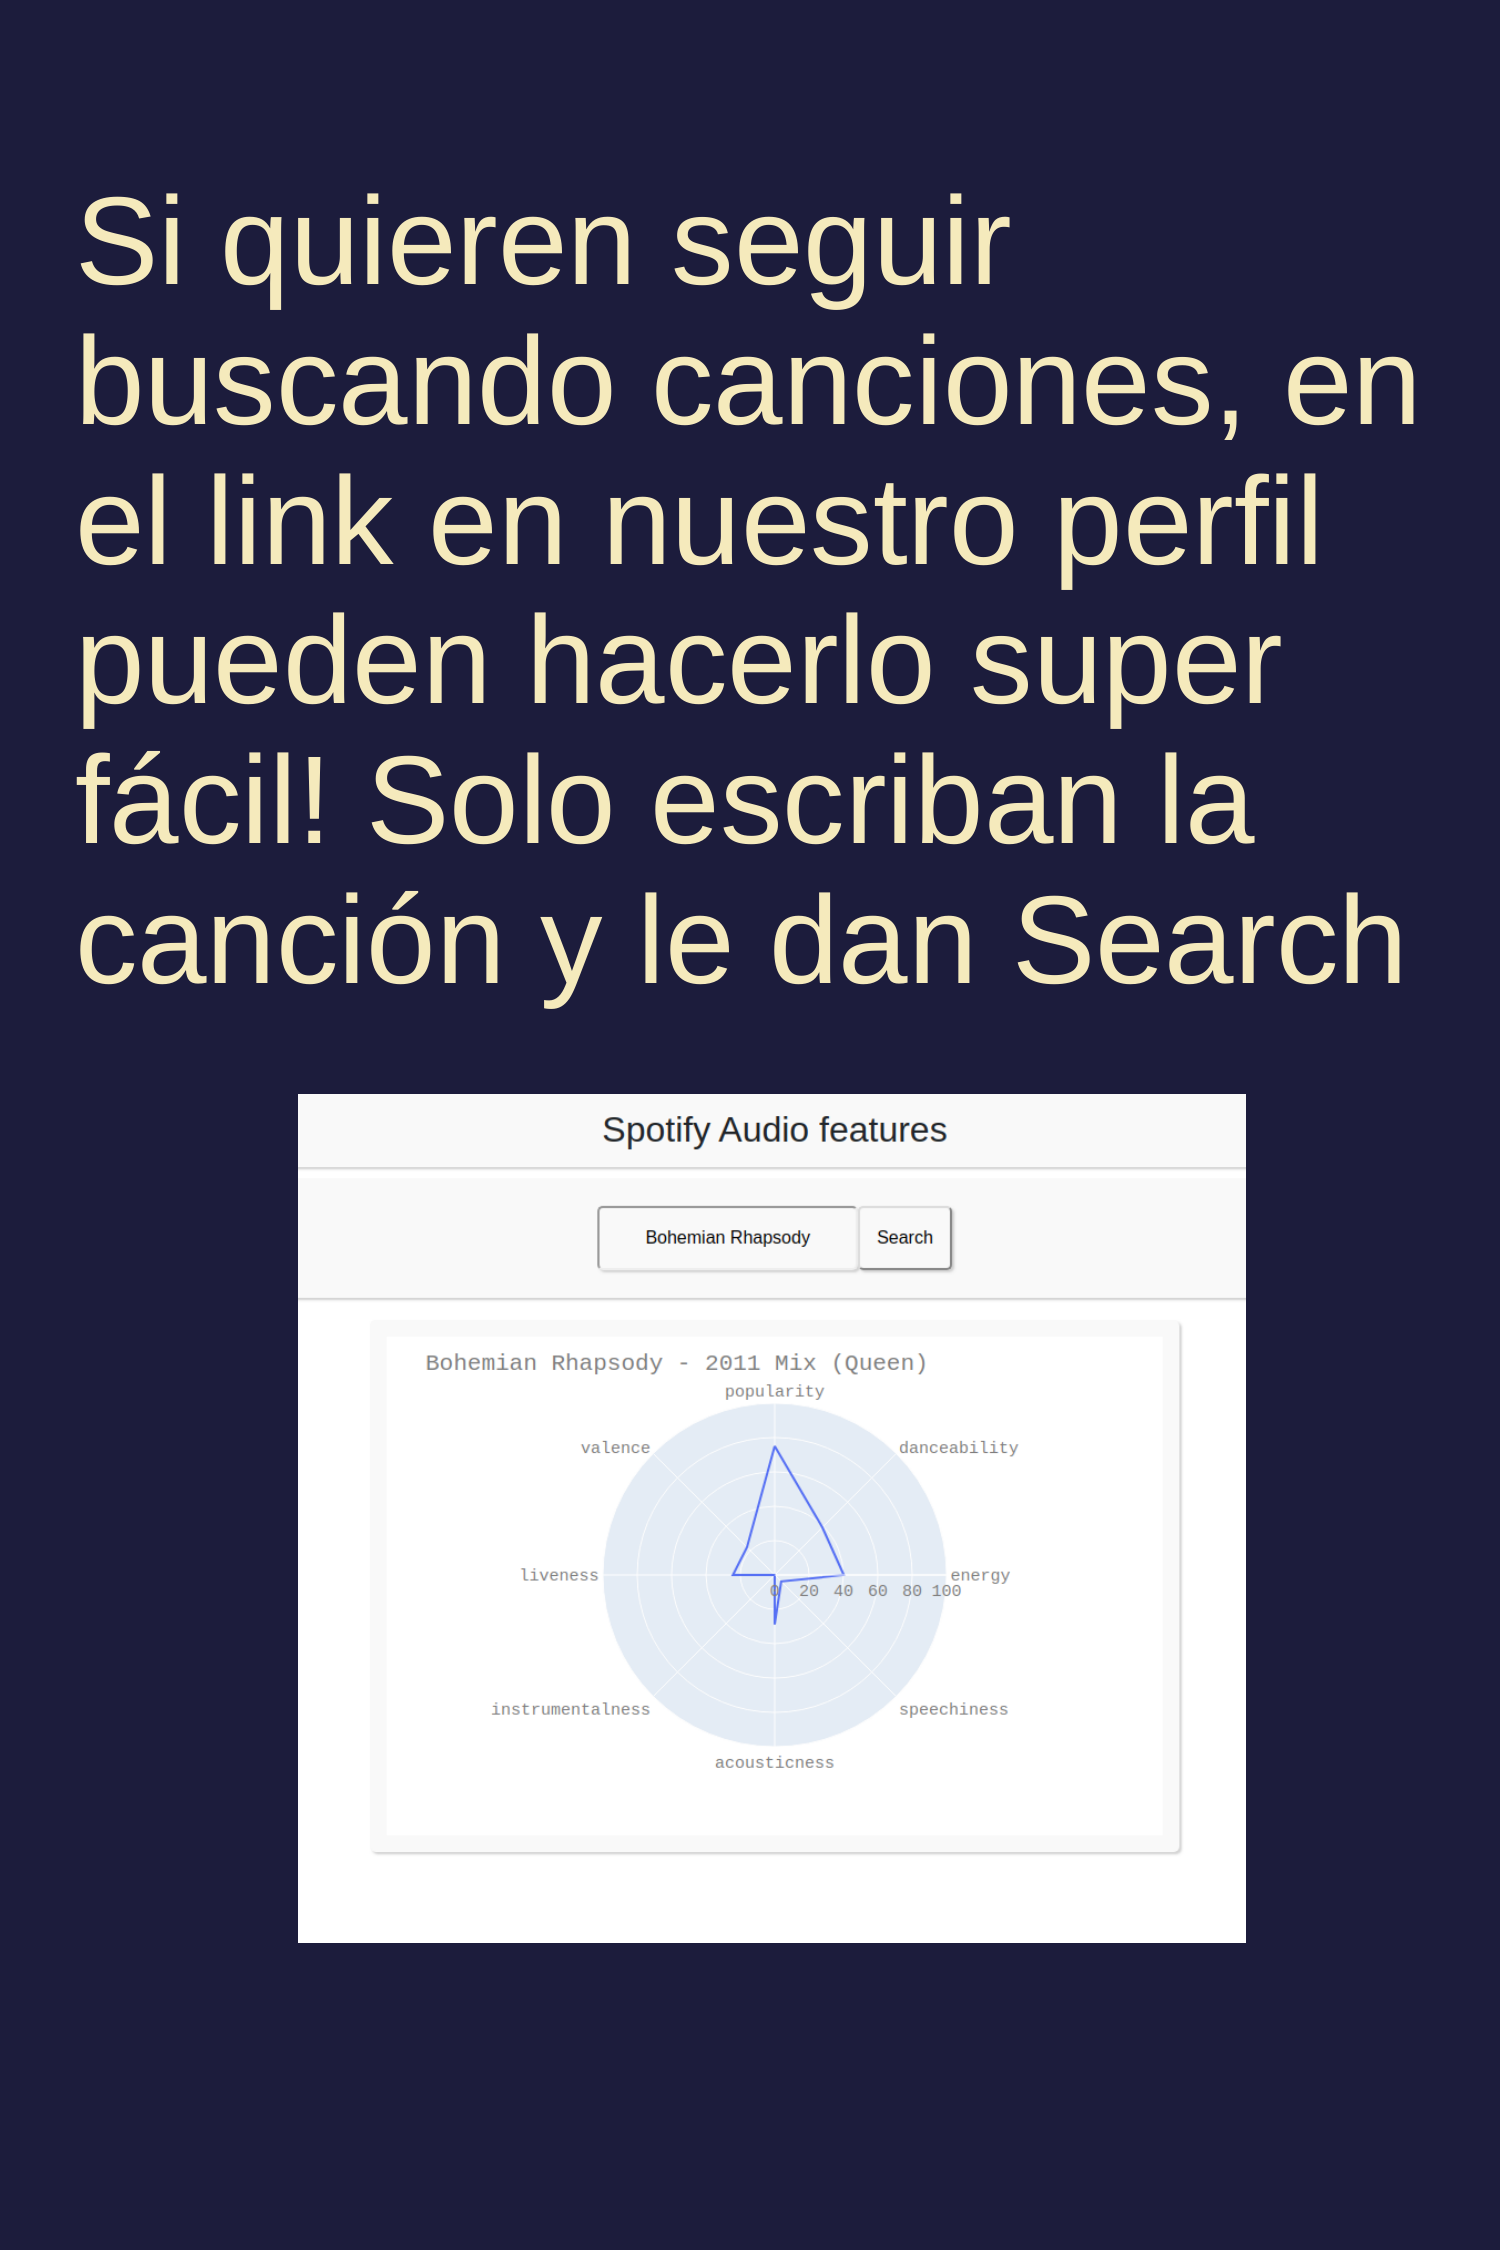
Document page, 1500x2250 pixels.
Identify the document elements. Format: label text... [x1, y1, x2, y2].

picture [298, 1094, 1246, 1943]
title Si quieren seguir buscando canciones, en el link en nuestro perfil pueden hacerlo super fácil! Solo escriban la canción y le dan Search [75, 150, 1471, 1172]
